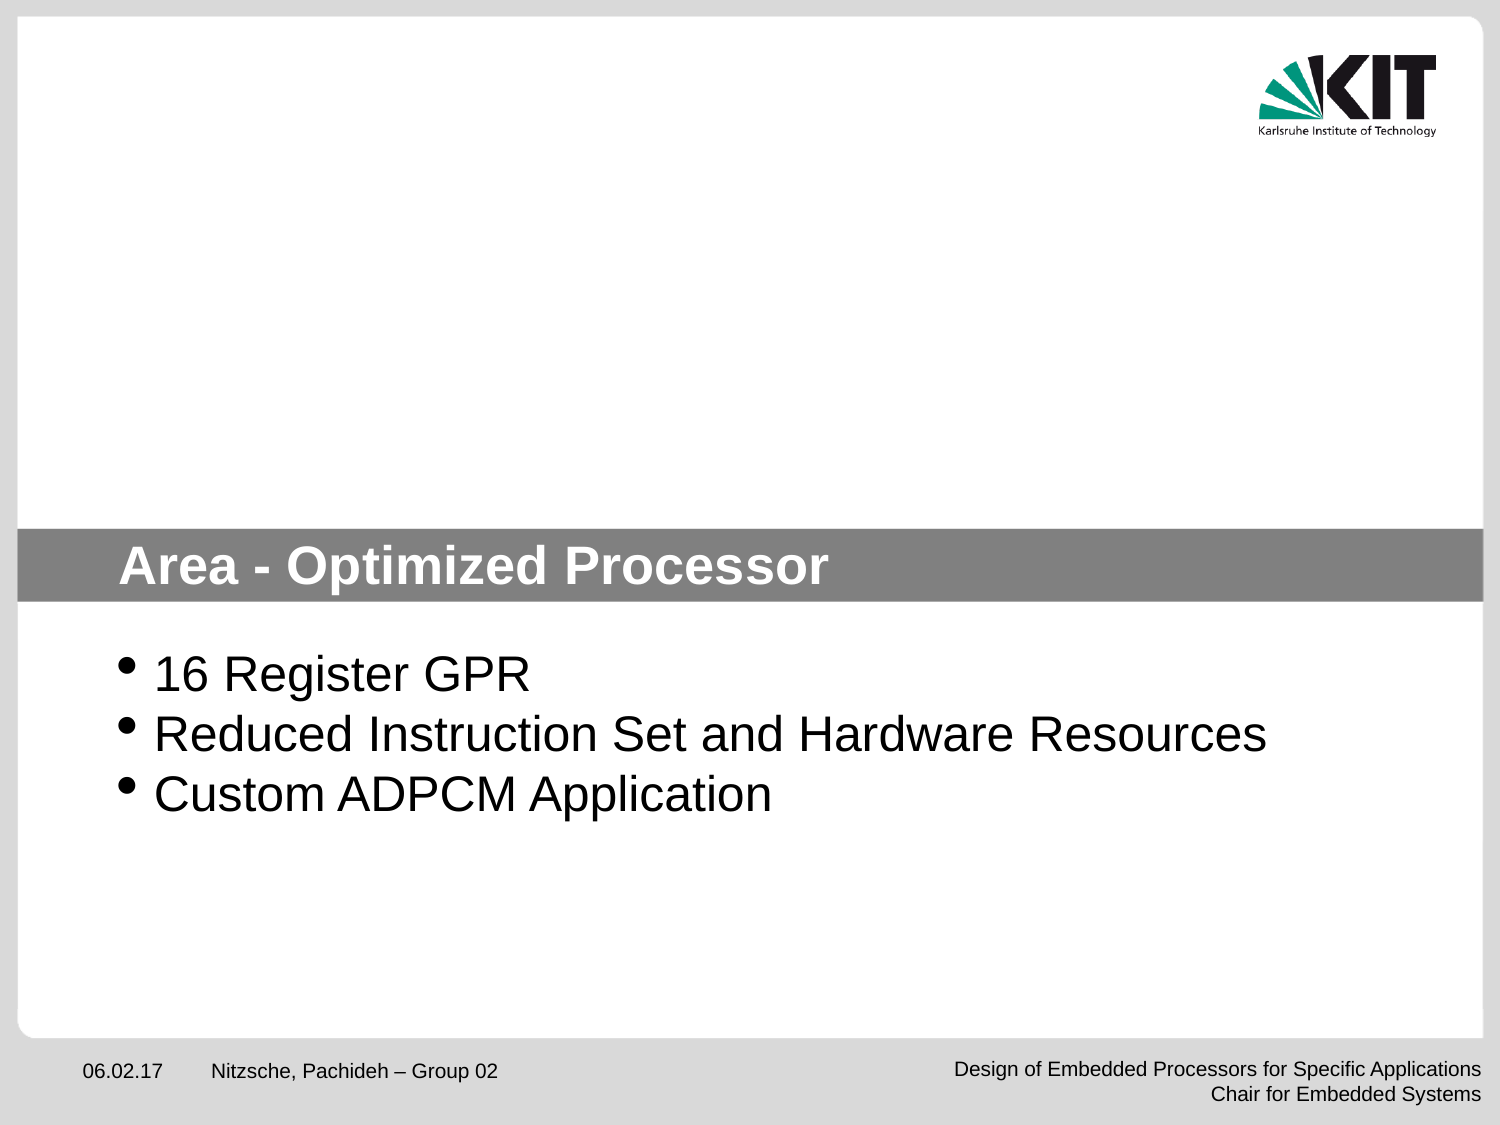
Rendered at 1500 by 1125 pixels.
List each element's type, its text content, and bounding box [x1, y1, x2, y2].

picture [0, 0, 1500, 1125]
text_box 16 Register GPR Reduced Instruction Set and Hardware Resources Custom ADPCM Application [118, 641, 1394, 866]
text_box Area - Optimized Processor [118, 442, 1394, 595]
text_box Nitzsche, Pachideh – Group 02 [211, 1057, 957, 1117]
